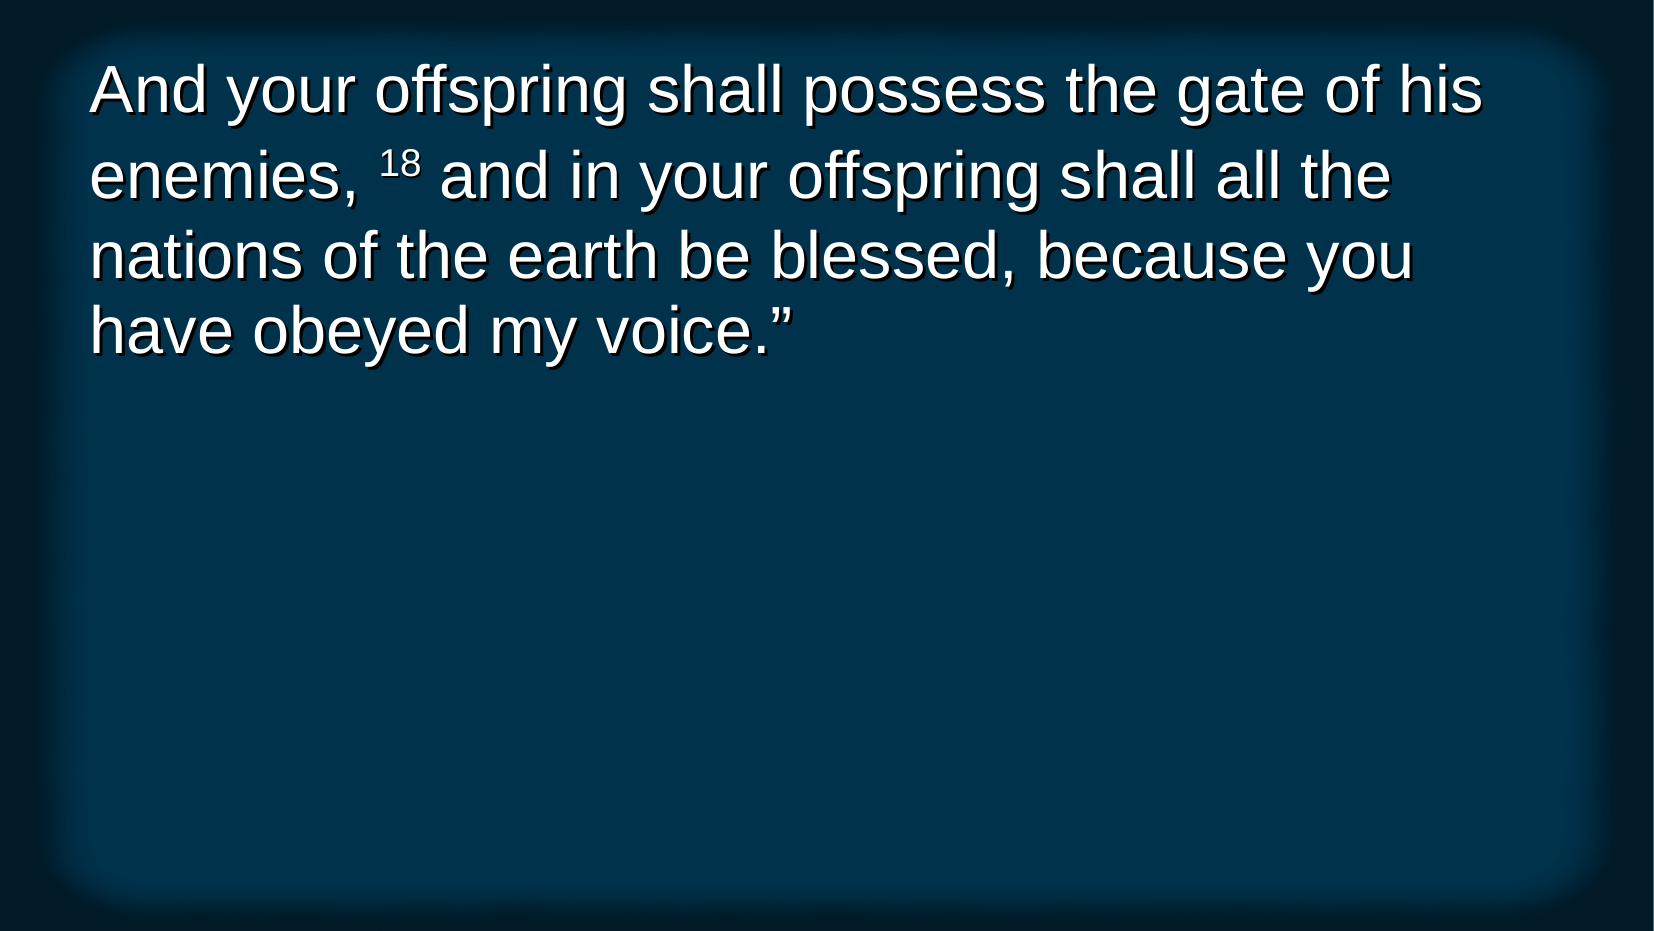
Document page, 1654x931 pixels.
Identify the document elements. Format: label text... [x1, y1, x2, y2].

picture [0, 0, 1654, 931]
text_box And your offspring shall possess the gate of his enemies, 18 and in your offspring shall all the nations of the earth be blessed, because you have obeyed my voice.” [75, 45, 1591, 462]
